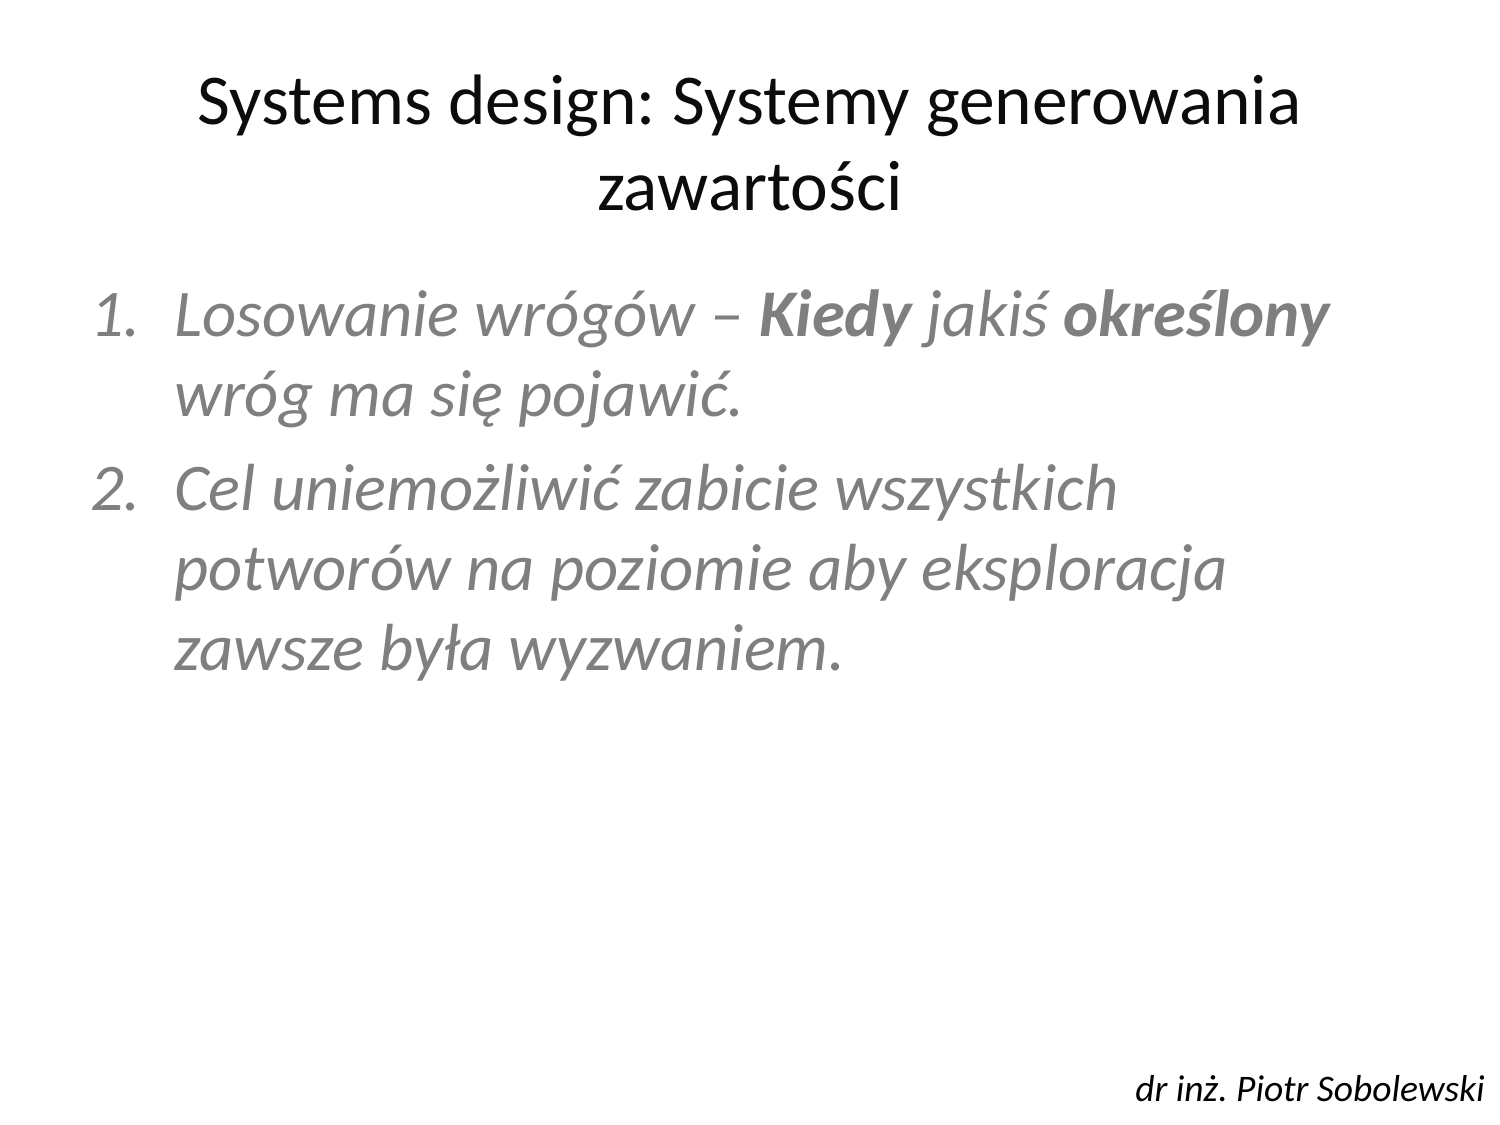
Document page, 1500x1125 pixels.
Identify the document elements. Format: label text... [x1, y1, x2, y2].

title Systems design: Systemy generowania zawartości [75, 45, 1425, 233]
list Losowanie wrógów – Kiedy jakiś określony wróg ma się pojawić. Cel uniemożliwić zabicie wszystkich potworów na poziomie aby eksploracja zawsze była wyzwaniem. [75, 262, 1425, 1005]
text_box dr inż. Piotr Sobolewski [823, 1049, 1500, 1125]
